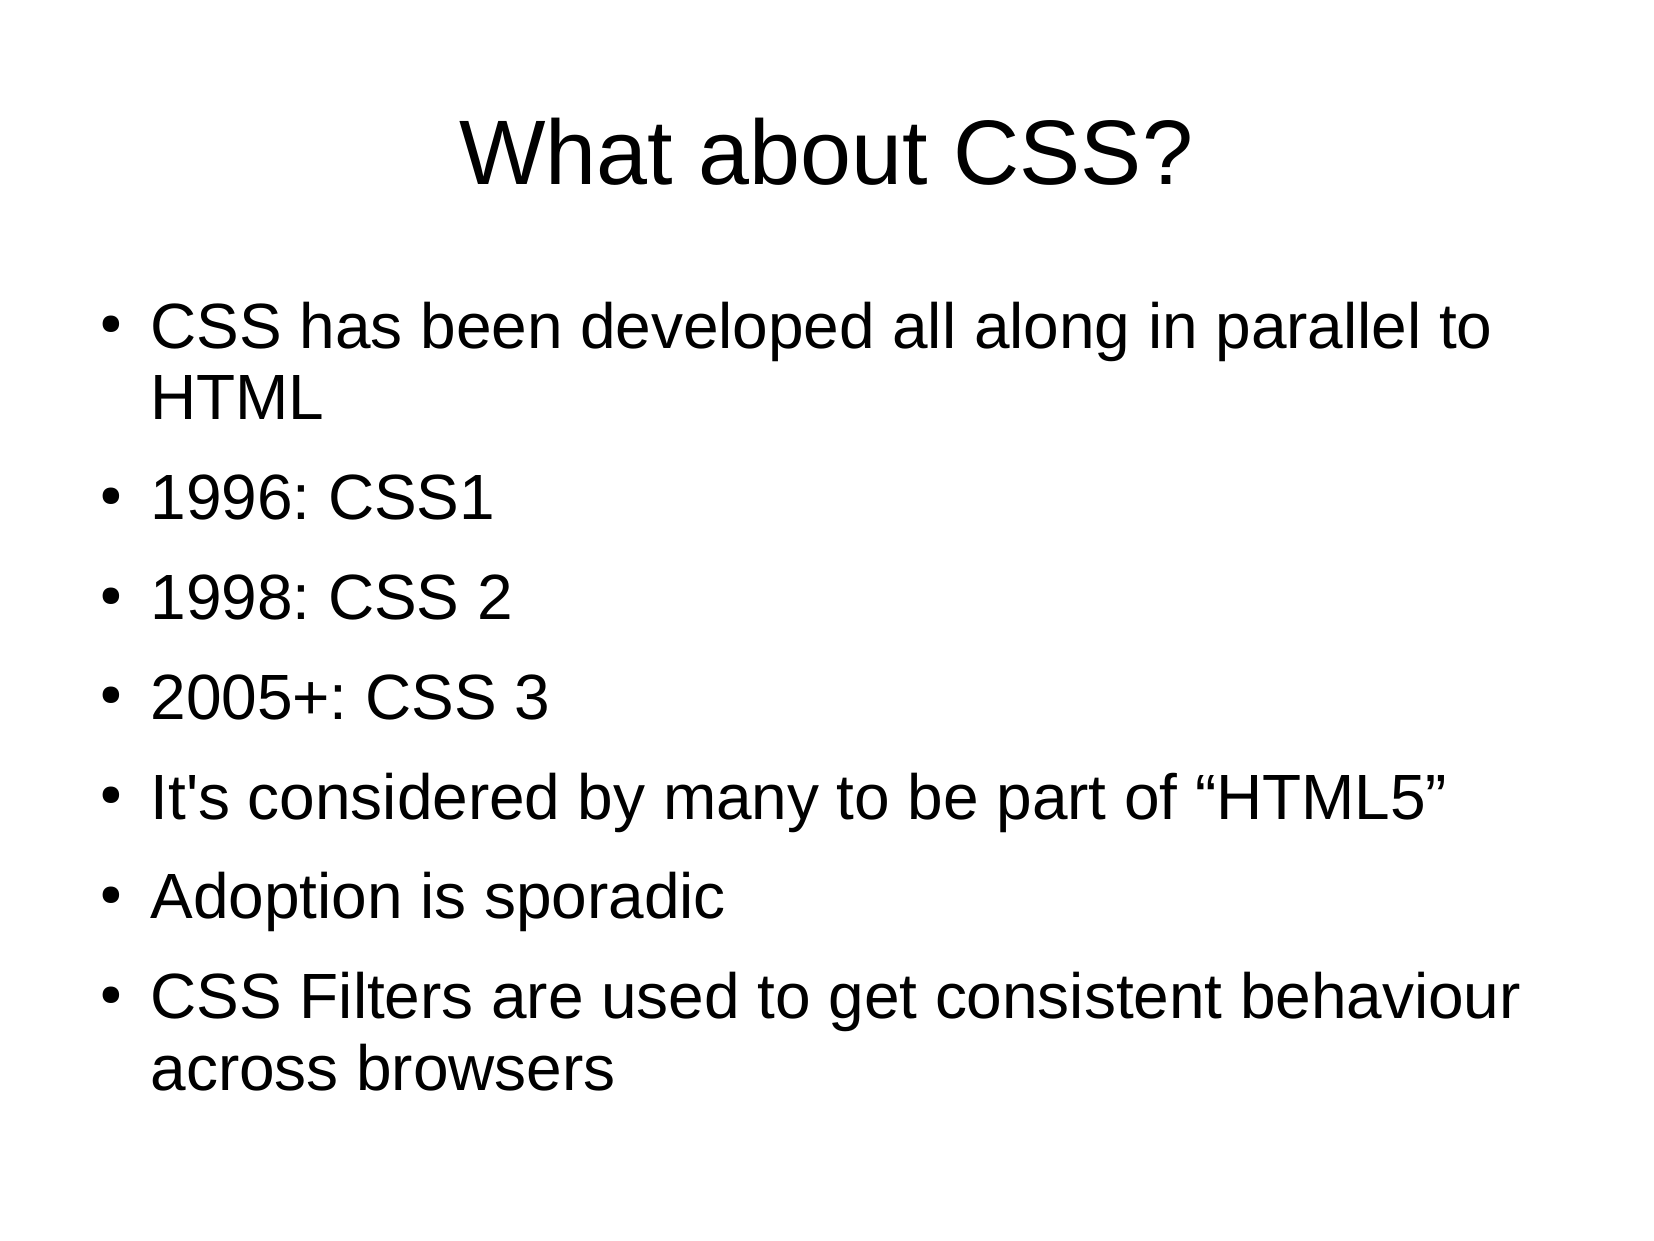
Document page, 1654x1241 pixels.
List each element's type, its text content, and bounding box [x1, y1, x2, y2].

list CSS has been developed all along in parallel to HTML 1996: CSS1 1998: CSS 2 2005+: CSS 3 It's considered by many to be part of “HTML5” Adoption is sporadic CSS Filters are used to get consistent behaviour across browsers [82, 290, 1571, 1109]
title What about CSS? [82, 49, 1571, 257]
